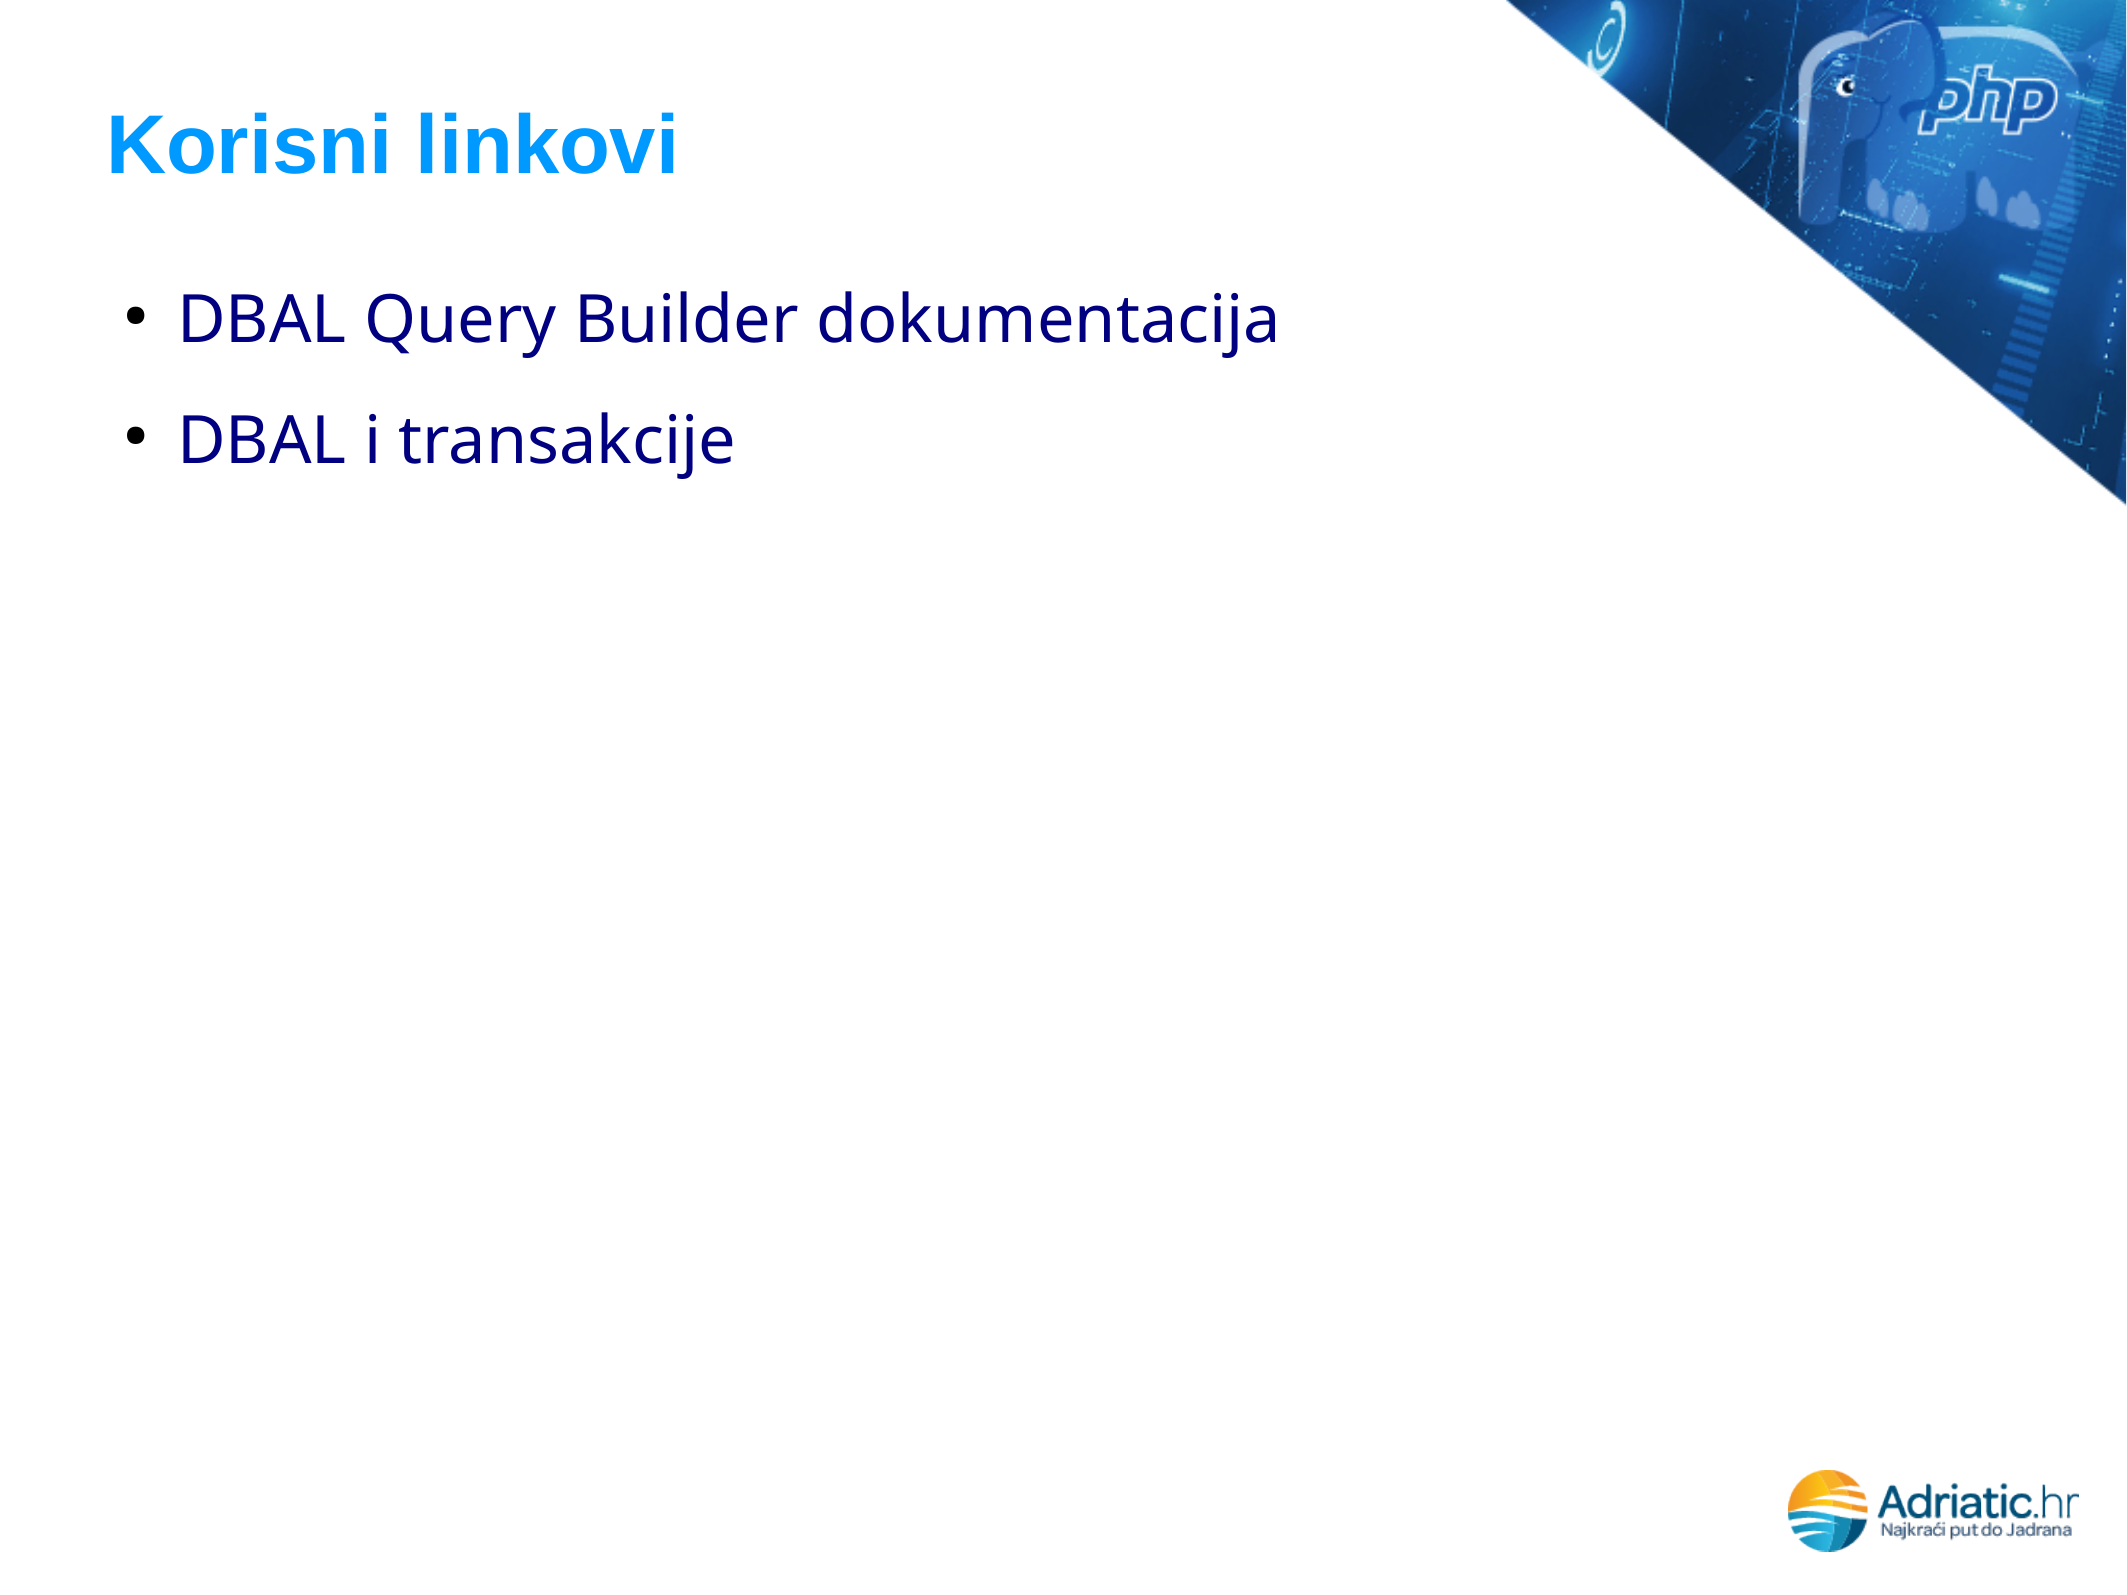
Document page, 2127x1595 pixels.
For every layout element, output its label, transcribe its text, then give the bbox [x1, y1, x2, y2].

list DBAL Query Builder dokumentacija DBAL i transakcije [106, 271, 2020, 1453]
picture [1788, 1470, 2079, 1552]
picture [1505, 0, 2127, 625]
title Korisni linkovi [106, 70, 1630, 219]
